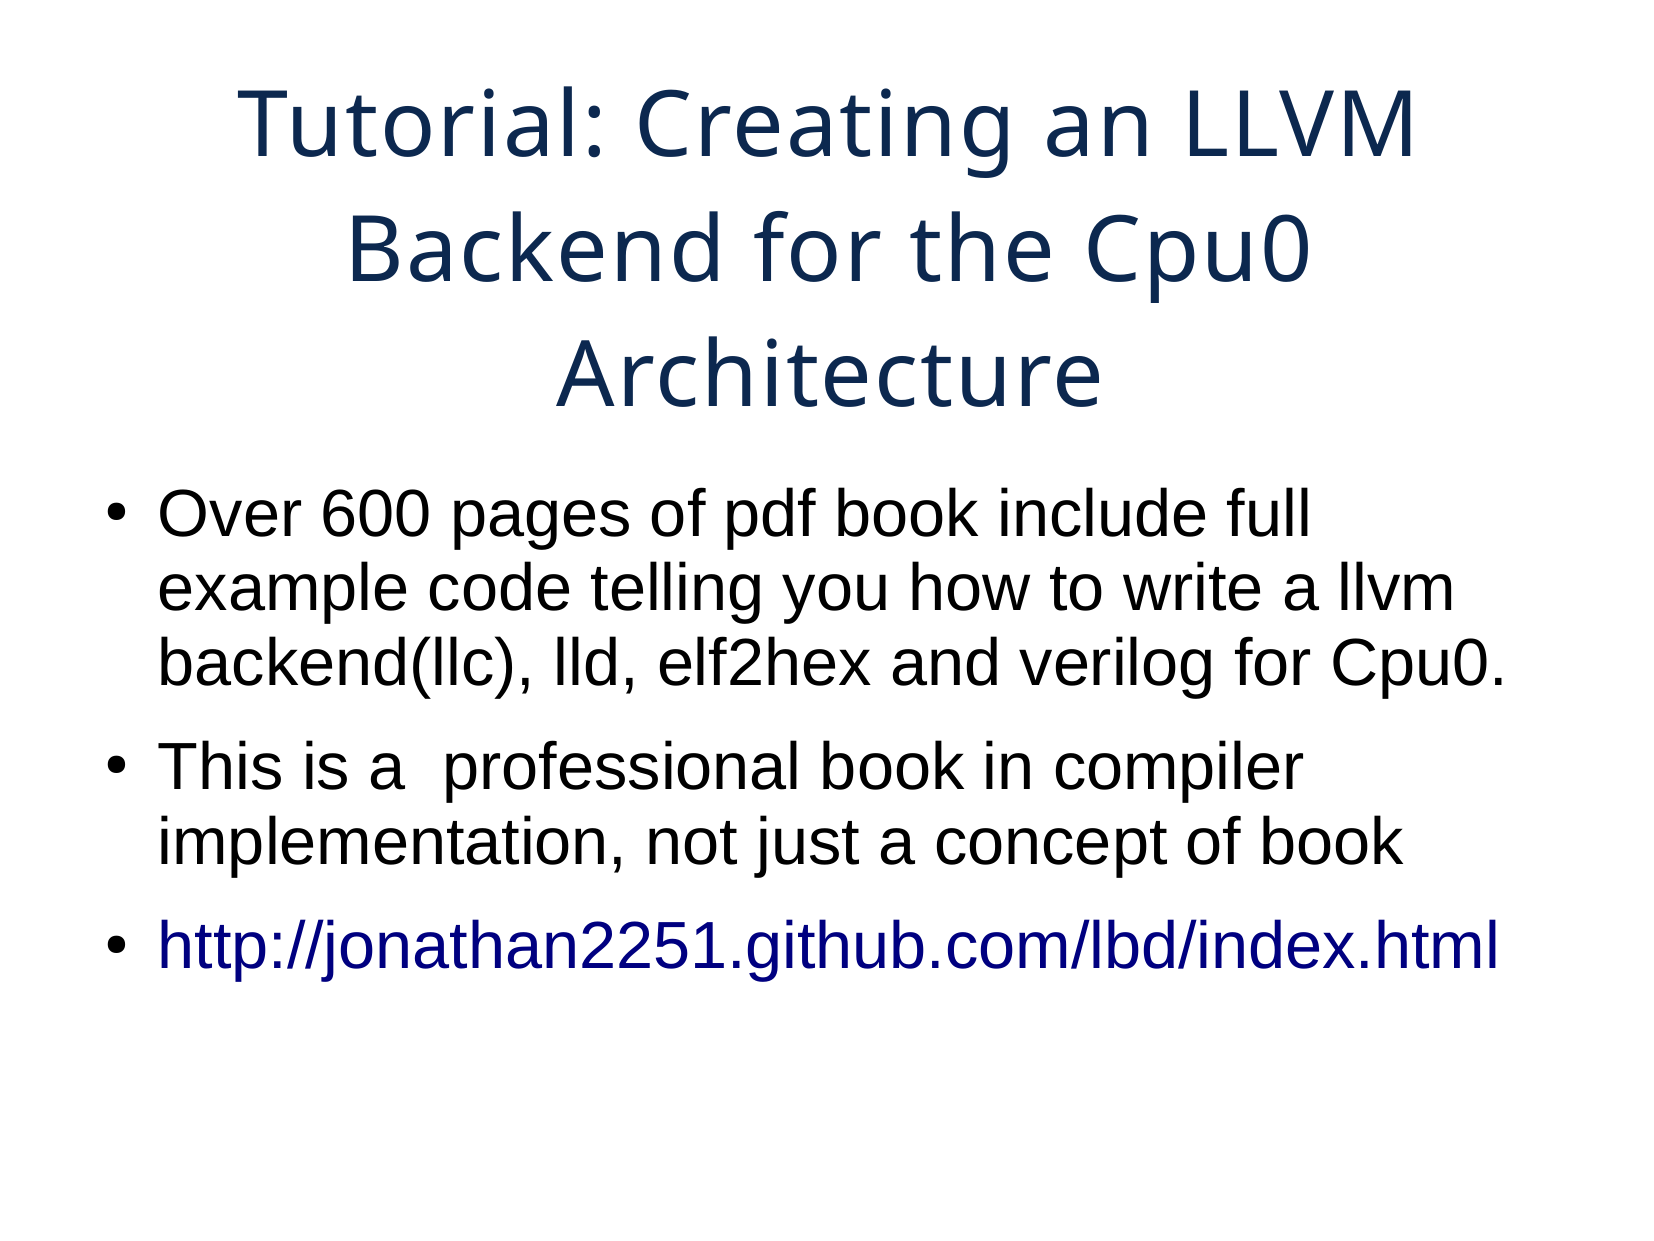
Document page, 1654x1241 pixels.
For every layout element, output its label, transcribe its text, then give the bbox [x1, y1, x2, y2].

list Over 600 pages of pdf book include full example code telling you how to write a llvm backend(llc), lld, elf2hex and verilog for Cpu0. This is a professional book in compiler implementation, not just a concept of book http://jonathan2251.github.com/lbd/index.html [86, 475, 1576, 1051]
title Tutorial: Creating an LLVM Backend for the Cpu0 Architecture [86, 71, 1576, 421]
